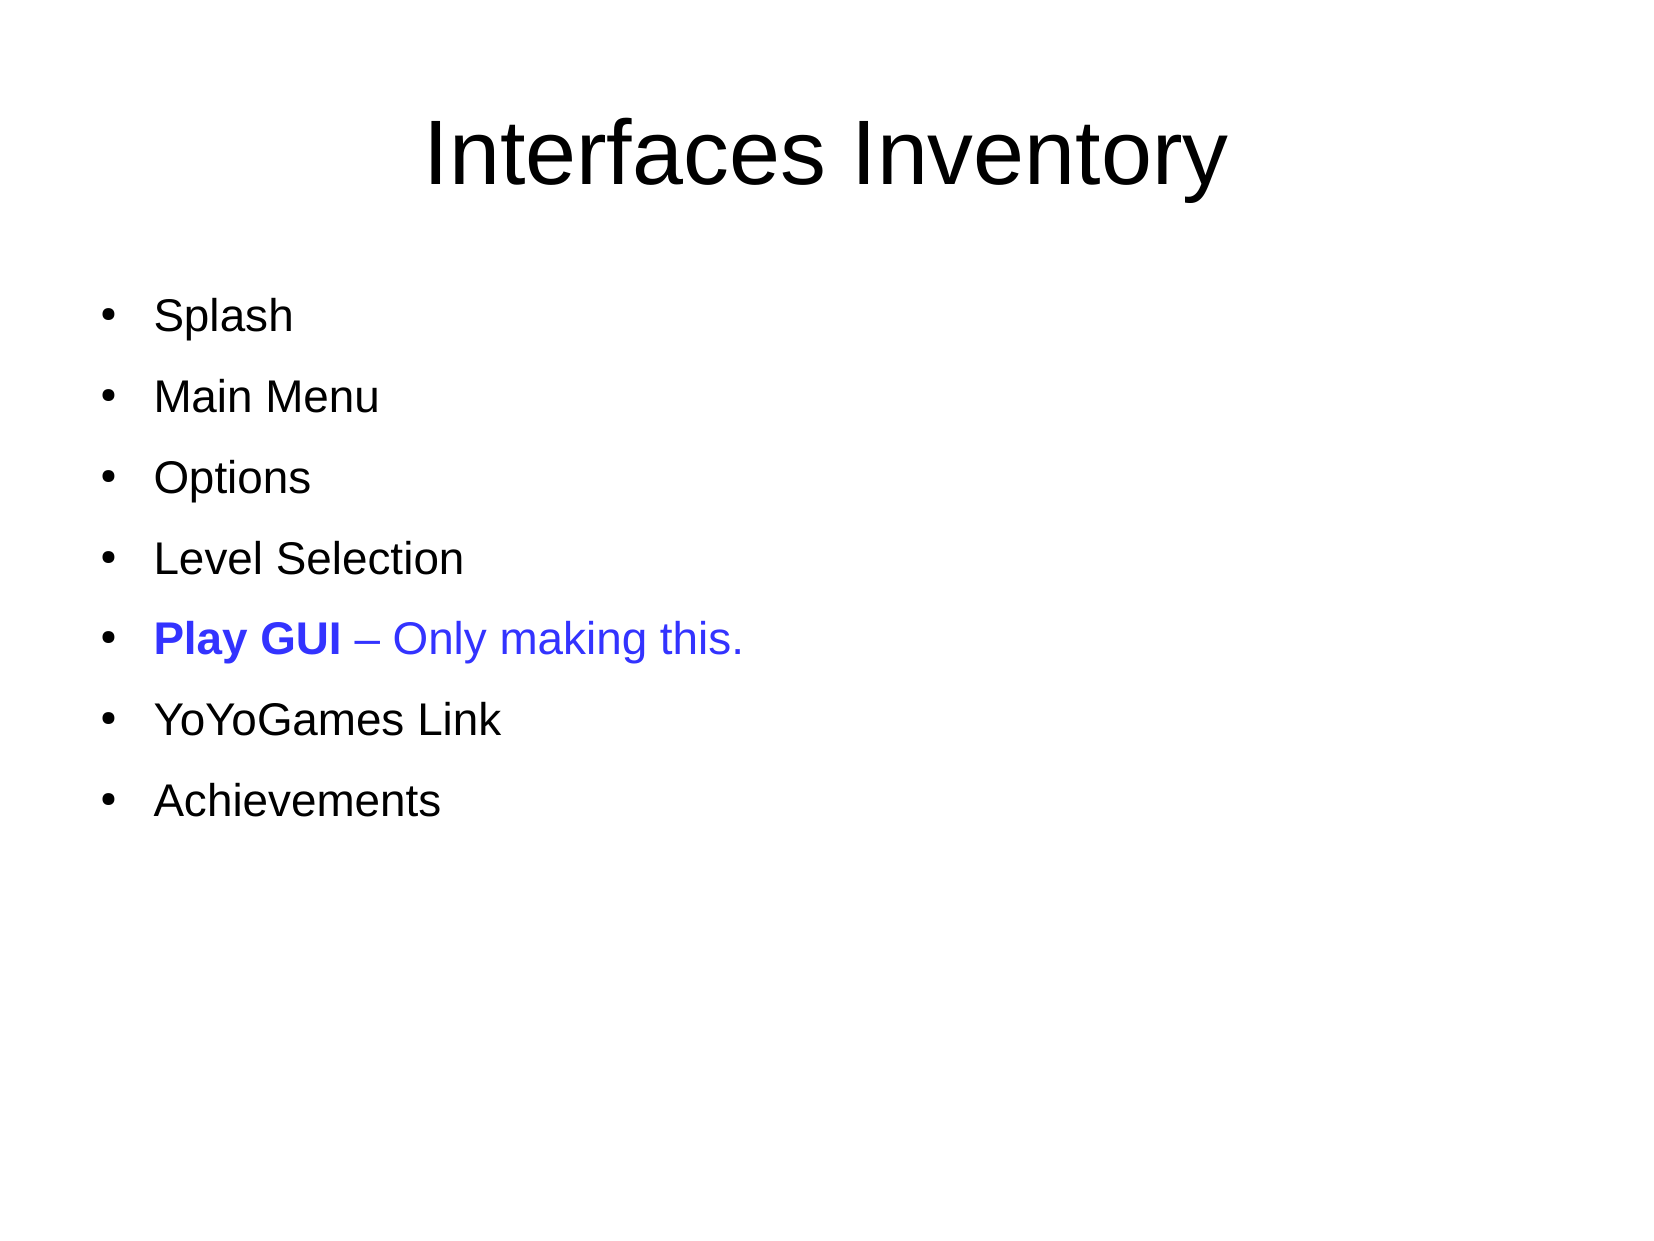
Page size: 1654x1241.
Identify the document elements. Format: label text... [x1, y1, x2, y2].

list Splash Main Menu Options Level Selection Play GUI – Only making this. YoYoGames Link Achievements [82, 290, 1571, 1155]
title Interfaces Inventory [82, 49, 1571, 257]
